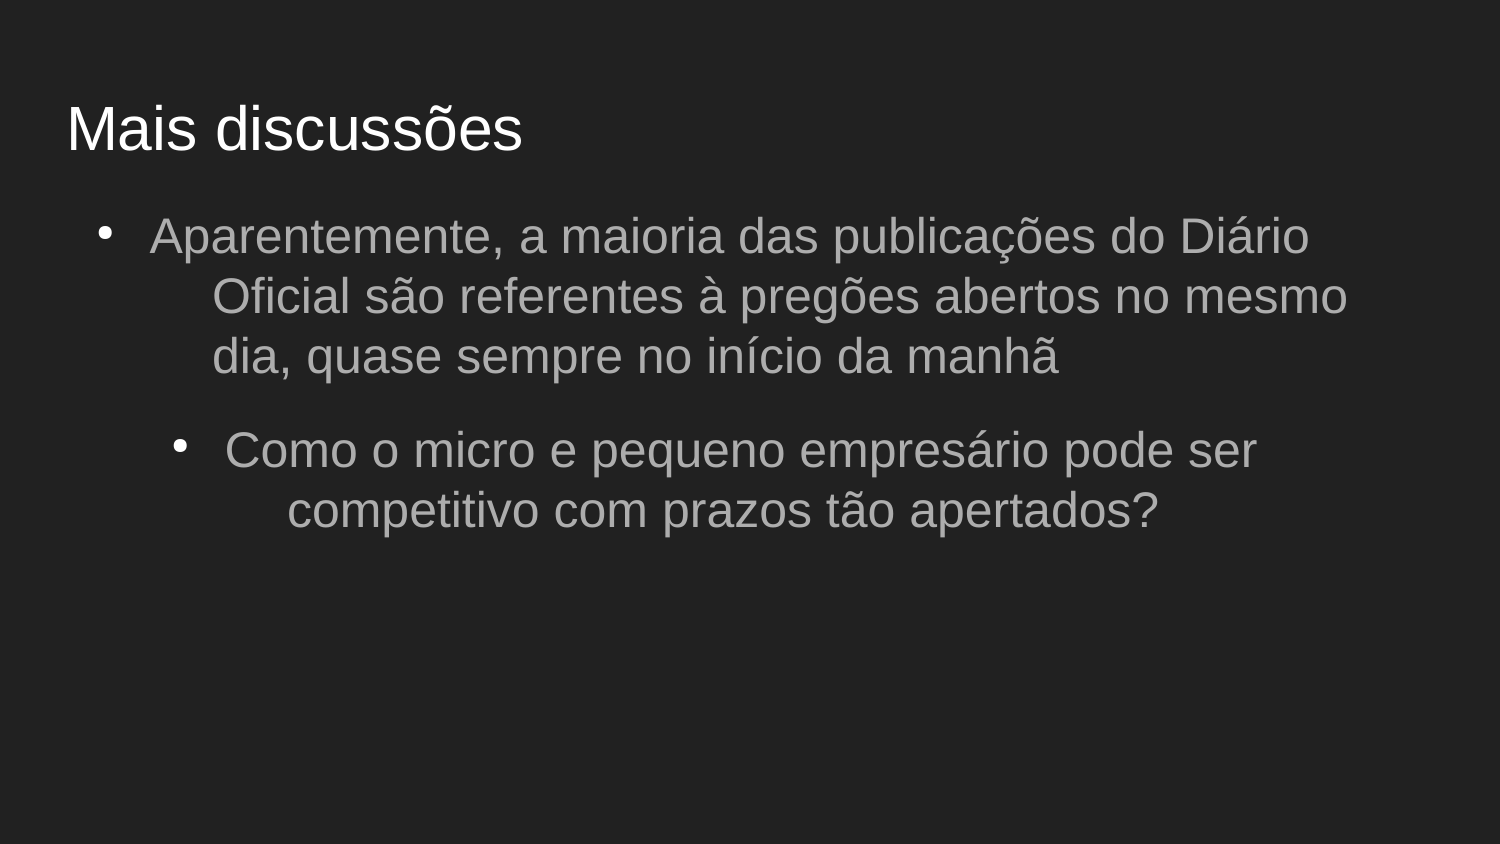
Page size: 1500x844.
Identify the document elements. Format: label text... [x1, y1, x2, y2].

title Mais discussões [51, 72, 1449, 167]
list Aparentemente, a maioria das publicações do Diário Oficial são referentes à pregões abertos no mesmo dia, quase sempre no início da manhã Como o micro e pequeno empresário pode ser competitivo com prazos tão apertados? [51, 189, 1449, 750]
